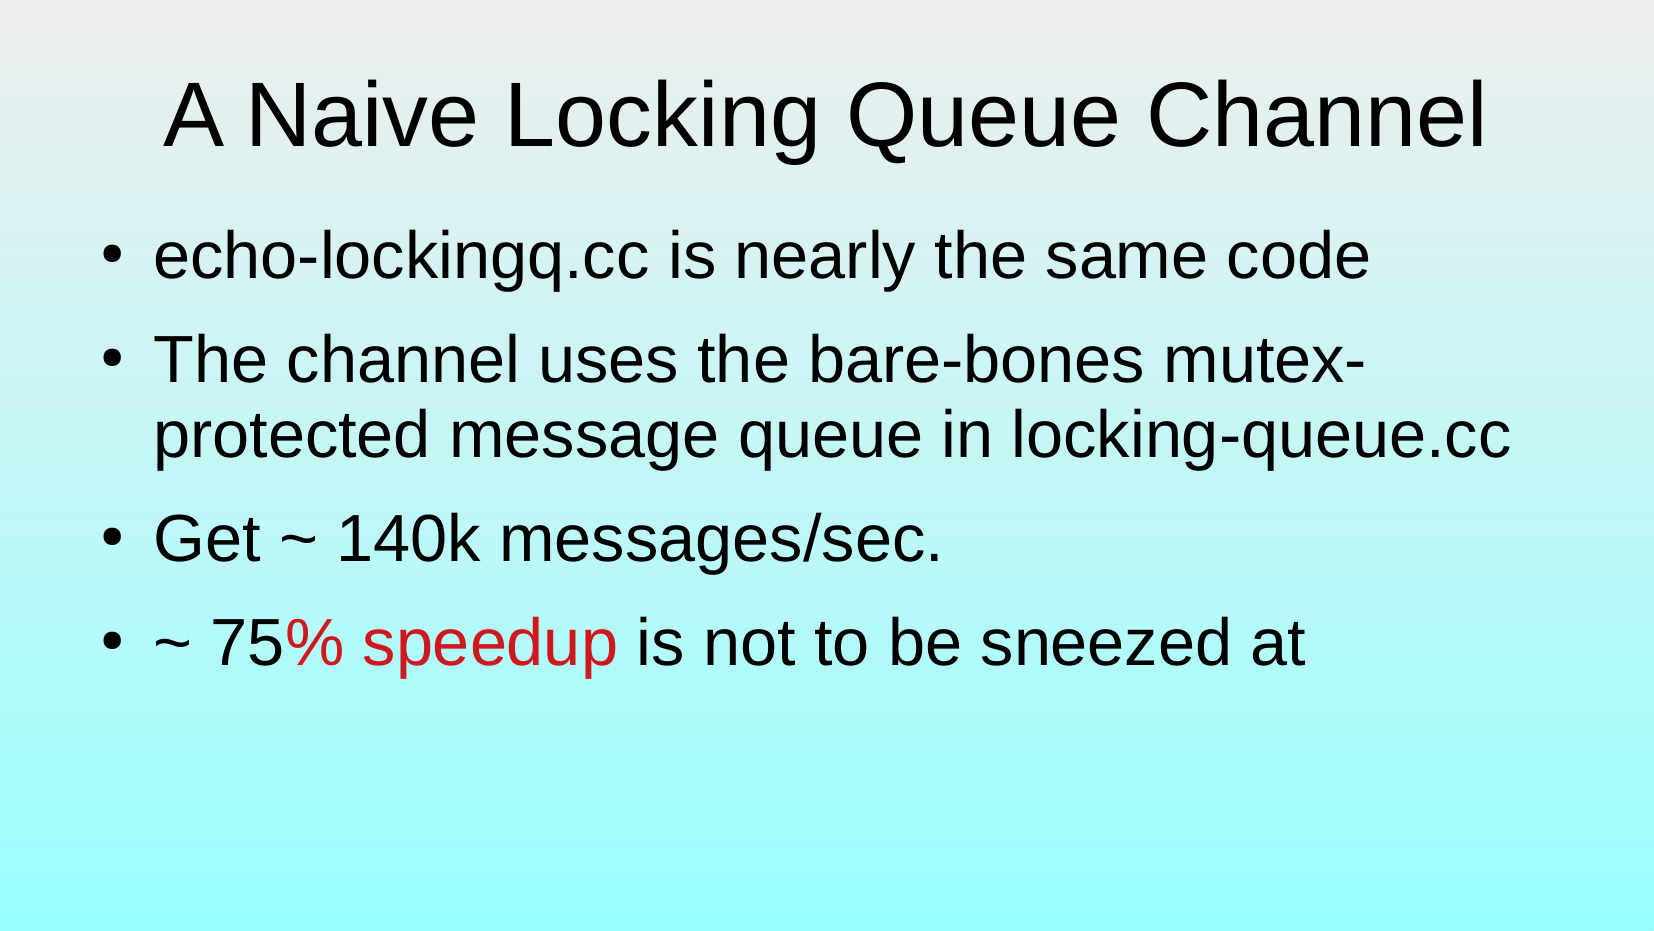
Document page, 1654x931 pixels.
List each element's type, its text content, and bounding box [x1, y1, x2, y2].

list echo-lockingq.cc is nearly the same code The channel uses the bare-bones mutex-protected message queue in locking-queue.cc Get ~ 140k messages/sec. ~ 75% speedup is not to be sneezed at [82, 217, 1571, 758]
title A Naive Locking Queue Channel [82, 37, 1571, 193]
